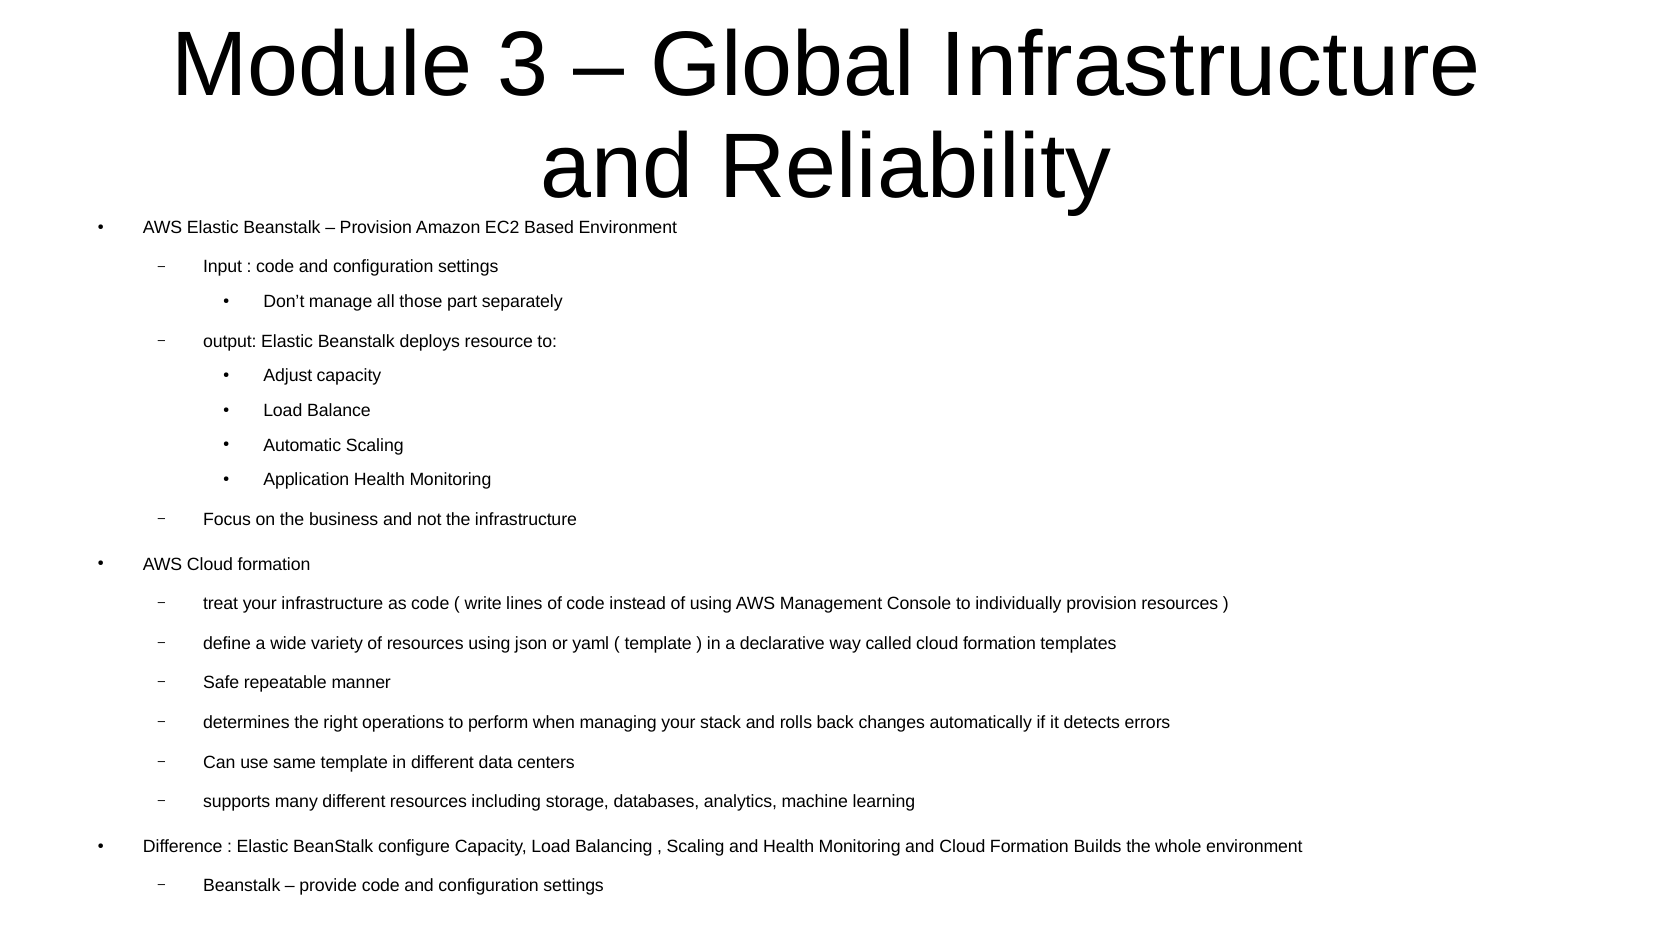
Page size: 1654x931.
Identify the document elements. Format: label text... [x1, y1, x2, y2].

list AWS Elastic Beanstalk – Provision Amazon EC2 Based Environment Input : code and configuration settings Don’t manage all those part separately output: Elastic Beanstalk deploys resource to: Adjust capacity Load Balance Automatic Scaling Application Health Monitoring Focus on the business and not the infrastructure AWS Cloud formation treat your infrastructure as code ( write lines of code instead of using AWS Management Console to individually provision resources ) define a wide variety of resources using json or yaml ( template ) in a declarative way called cloud formation templates Safe repeatable manner determines the right operations to perform when managing your stack and rolls back changes automatically if it detects errors Can use same template in different data centers supports many different resources including storage, databases, analytics, machine learning Difference : Elastic BeanStalk configure Capacity, Load Balancing , Scaling and Health Monitoring and Cloud Formation Builds the whole environment Beanstalk – provide code and configuration settings [82, 217, 1636, 901]
title Module 3 – Global Infrastructure and Reliability [82, 12, 1571, 217]
